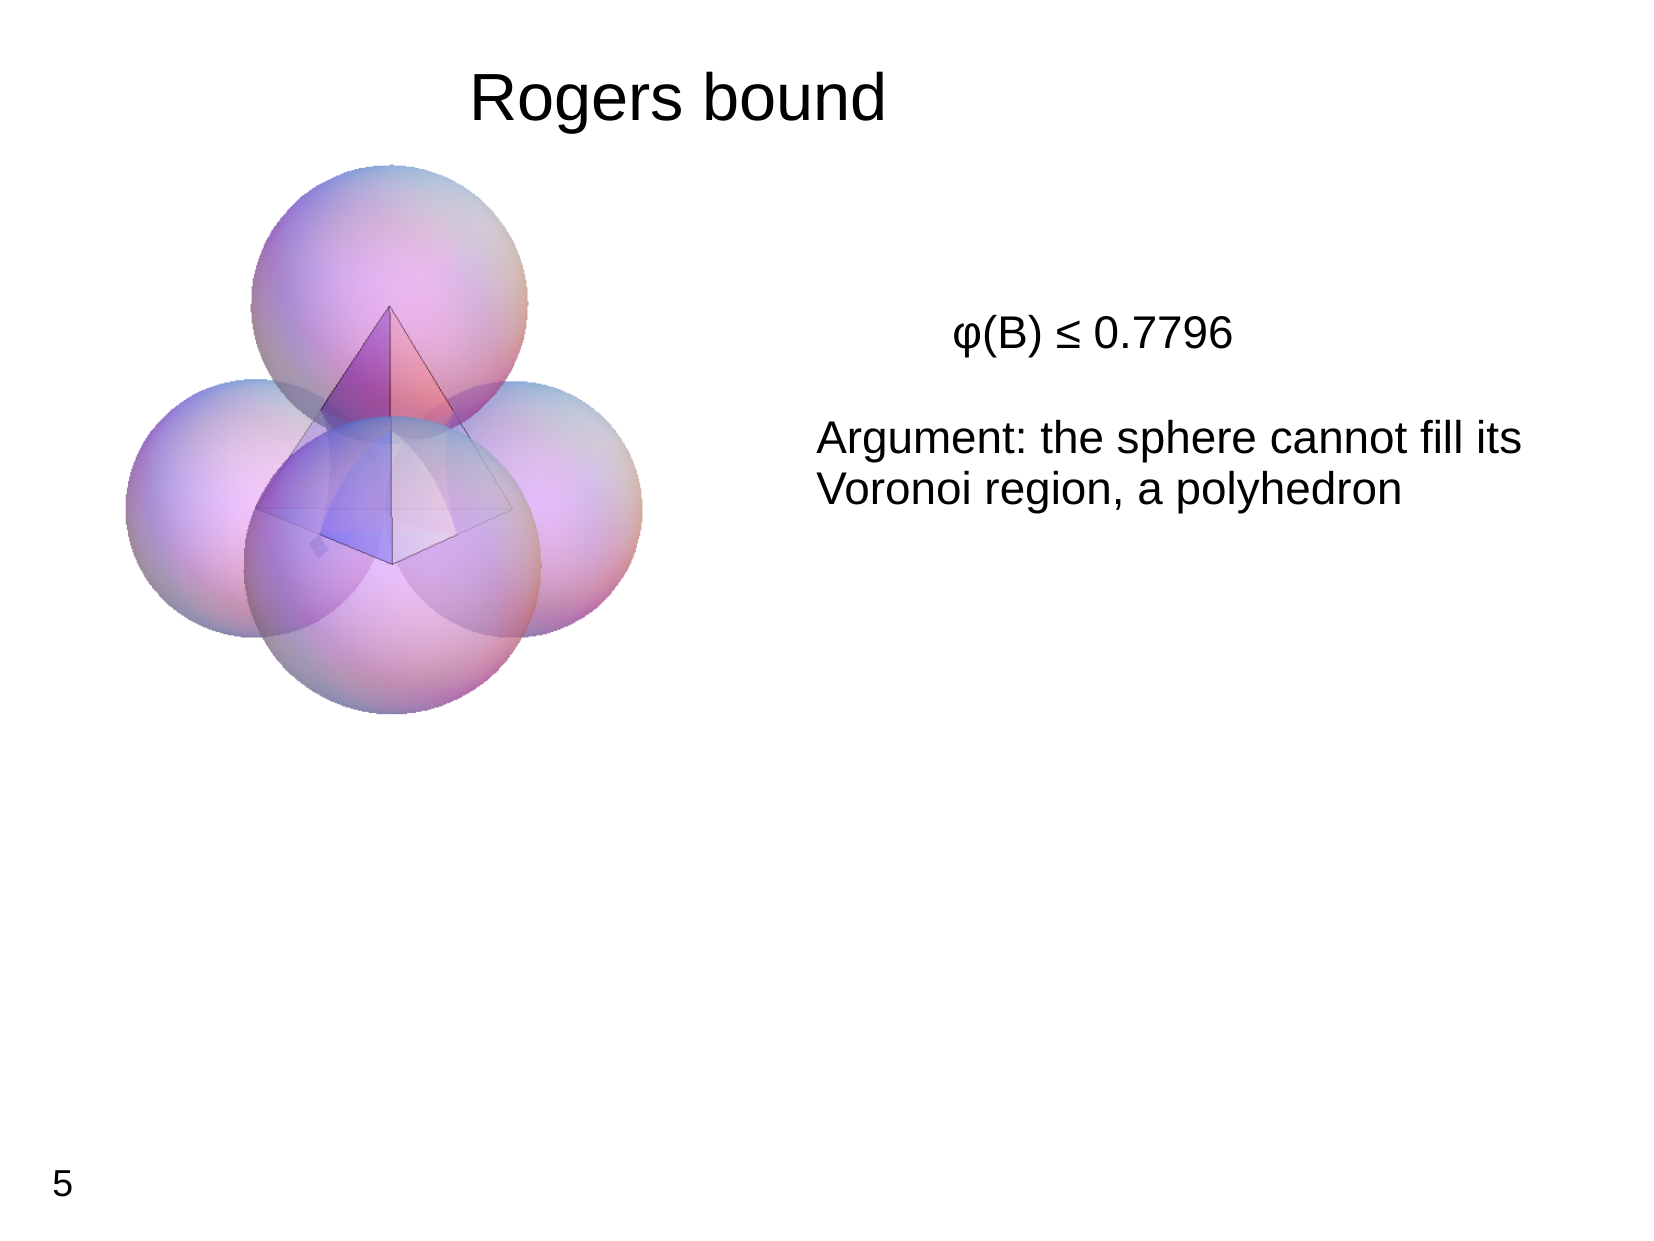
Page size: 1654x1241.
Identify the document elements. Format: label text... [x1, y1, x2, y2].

text_box 5 [37, 1155, 88, 1213]
picture [0, 41, 788, 863]
text_box Argument: the sphere cannot fill its Voronoi region, a polyhedron [801, 404, 1538, 555]
text_box φ(B) ≤ 0.7796 [937, 300, 1275, 367]
text_box Rogers bound [454, 52, 905, 143]
